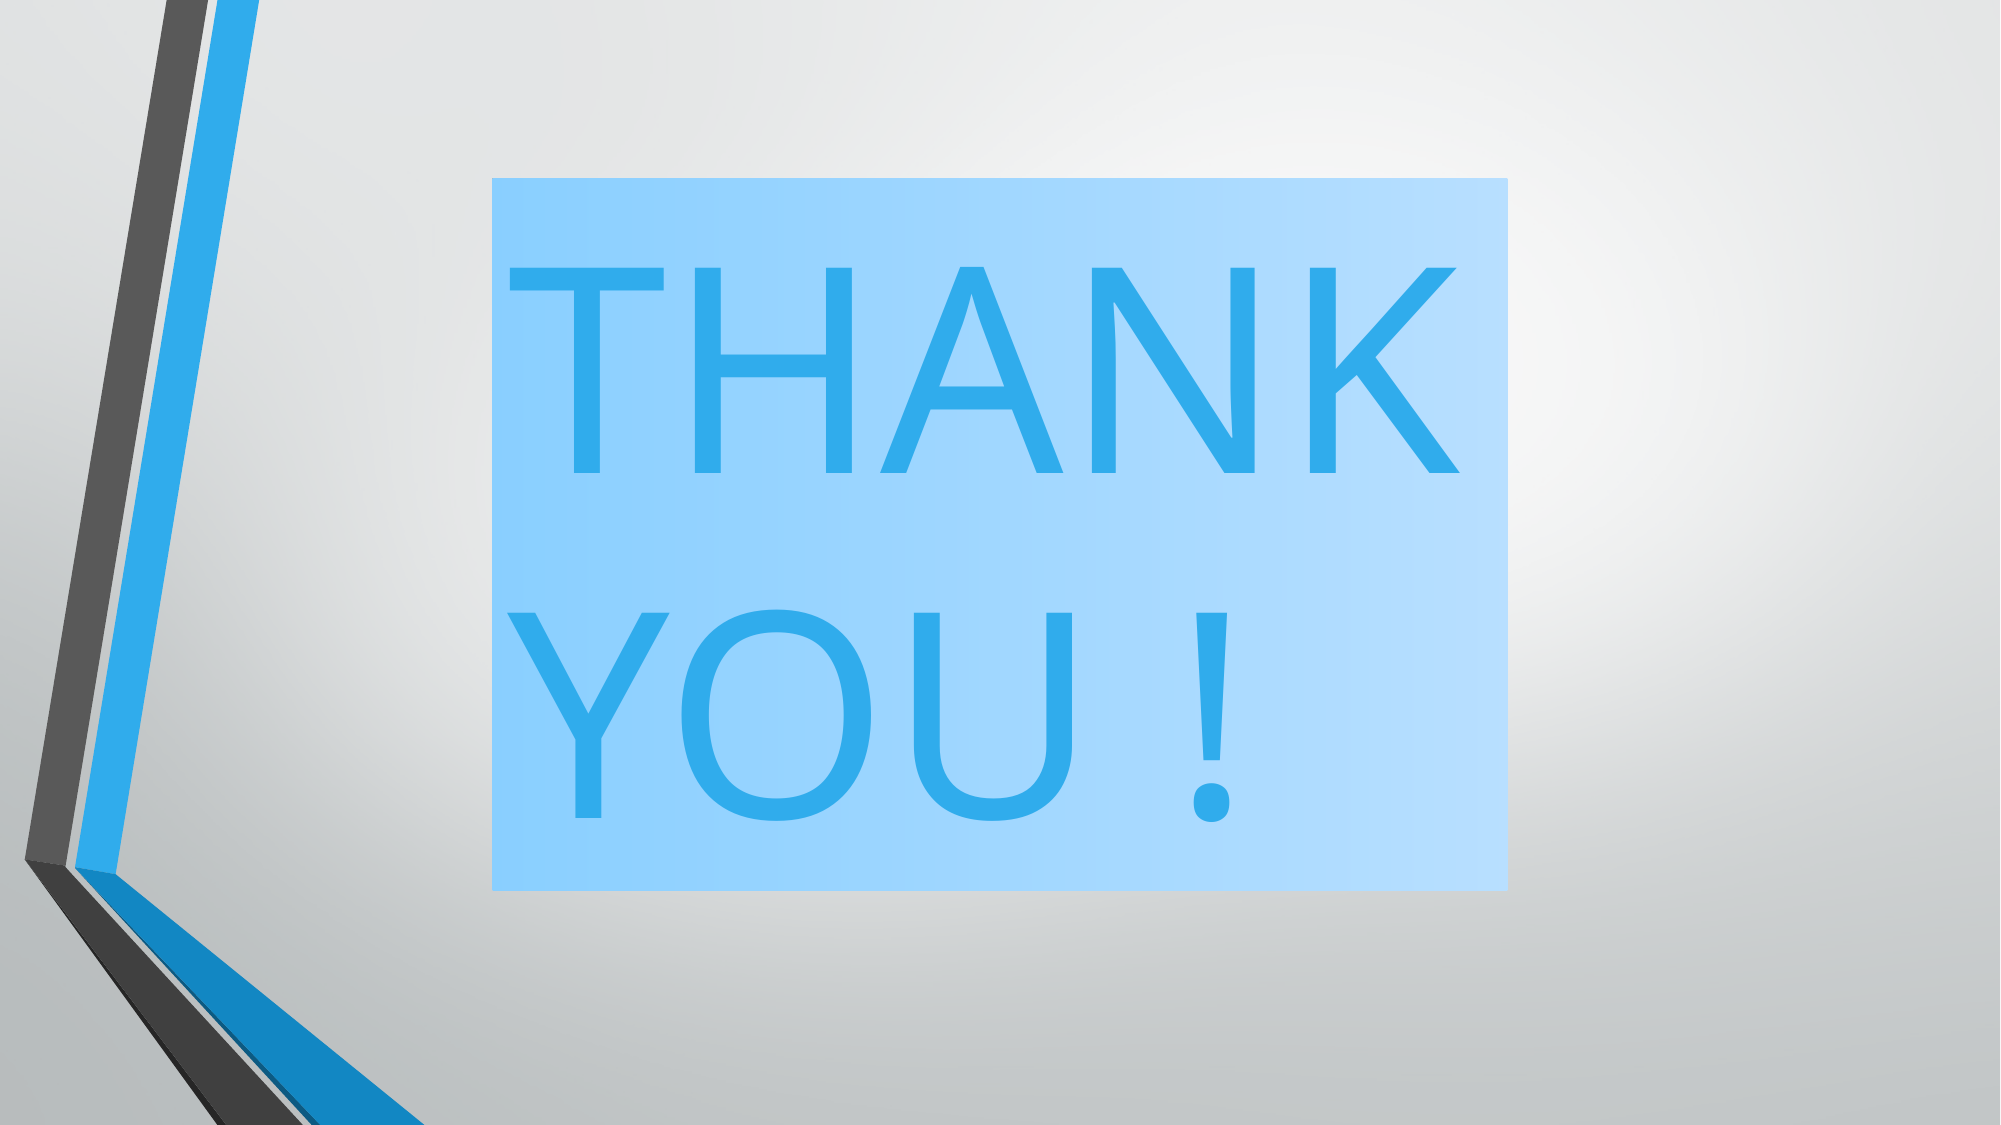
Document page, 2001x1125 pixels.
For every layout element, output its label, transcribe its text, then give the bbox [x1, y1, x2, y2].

text_box THANK YOU ! [492, 178, 1508, 891]
